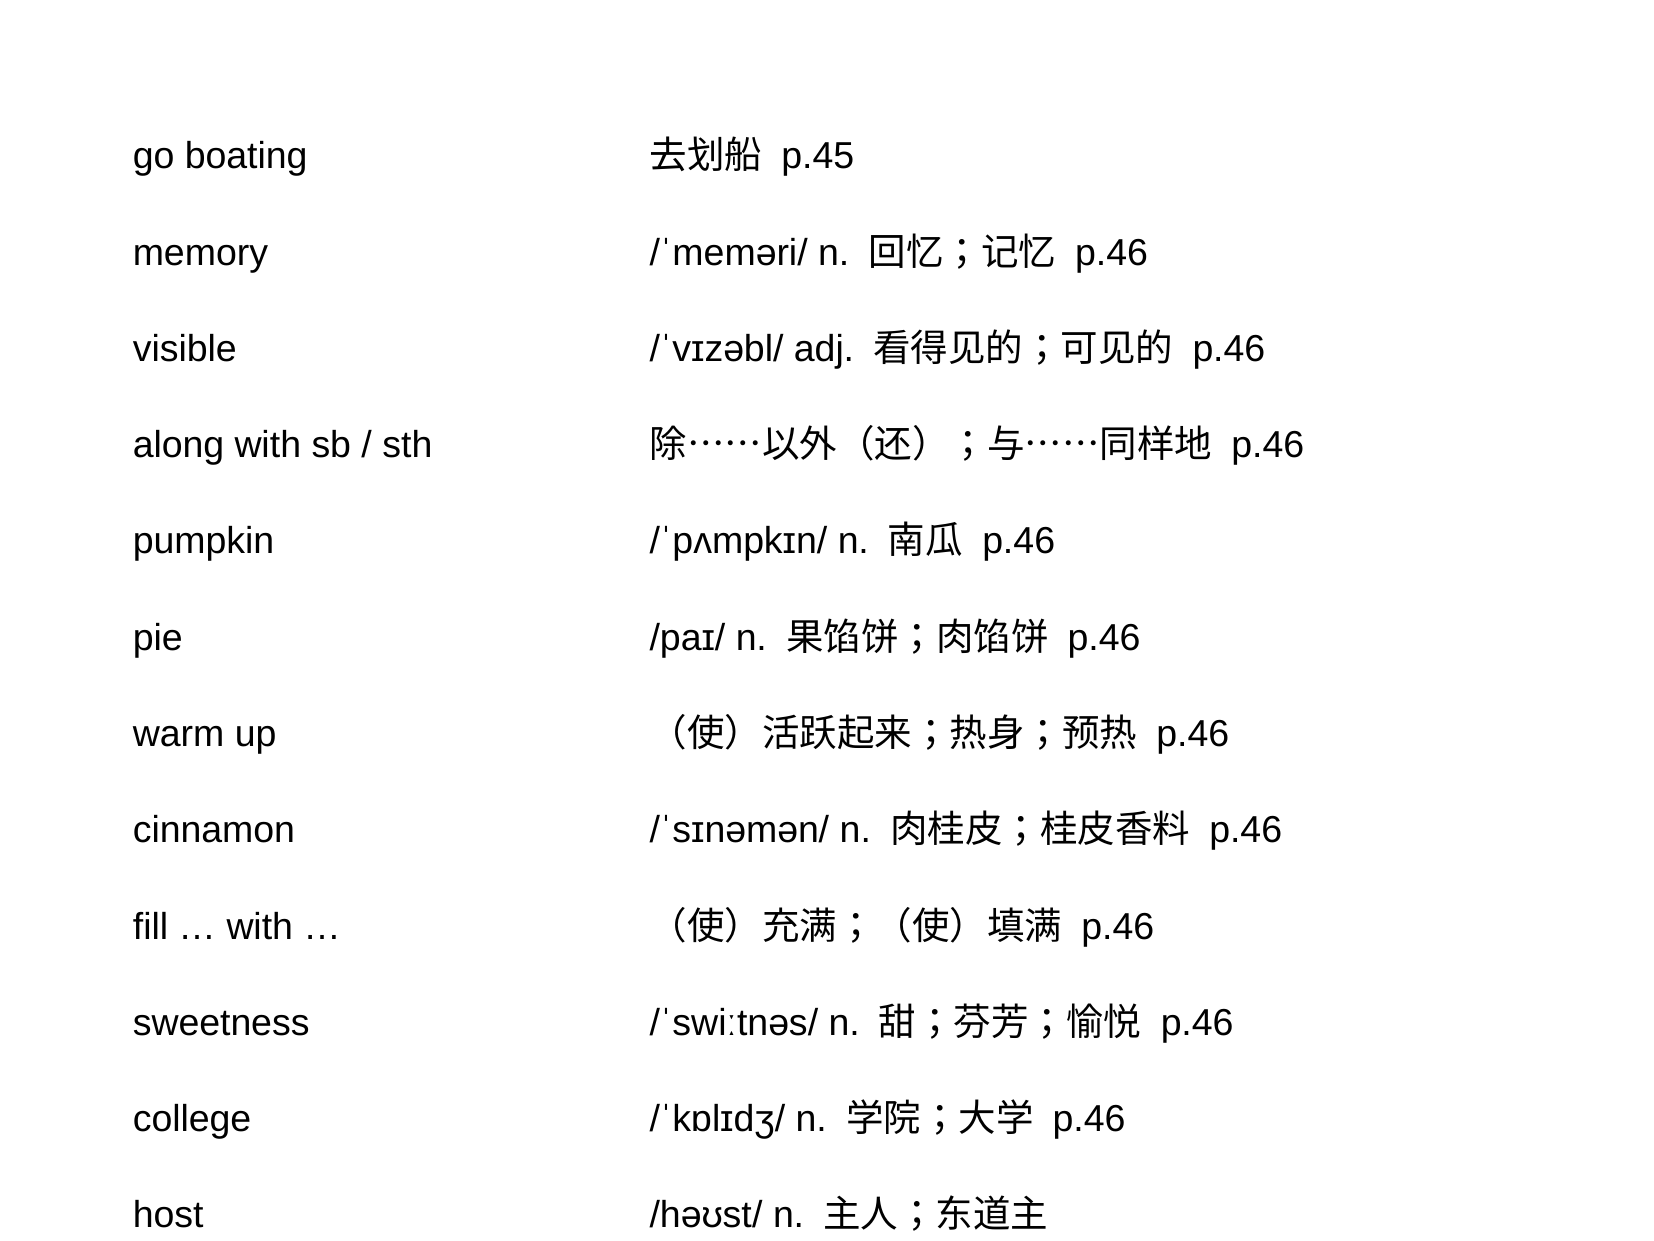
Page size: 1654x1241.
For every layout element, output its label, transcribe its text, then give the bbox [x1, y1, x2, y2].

text_box go boating 去划船 p.45 memory /ˈmeməri/ n. 回忆；记忆 p.46 visible /ˈvɪzəbl/ adj. 看得见的；可见的 p.46 along with sb / sth 除……以外（还）；与……同样地 p.46 pumpkin /ˈpʌmpkɪn/ n. 南瓜 p.46 pie /paɪ/ n. 果馅饼；肉馅饼 p.46 warm up （使）活跃起来；热身；预热 p.46 cinnamon /ˈsɪnəmən/ n. 肉桂皮；桂皮香料 p.46 fill … with … （使）充满；（使）填满 p.46 sweetness /ˈswiːtnəs/ n. 甜；芬芳；愉悦 p.46 college /ˈkɒlɪdʒ/ n. 学院；大学 p.46 host /həʊst/ n. 主人；东道主 v. 主办；主持（活动） p.46 [118, 118, 1536, 1143]
